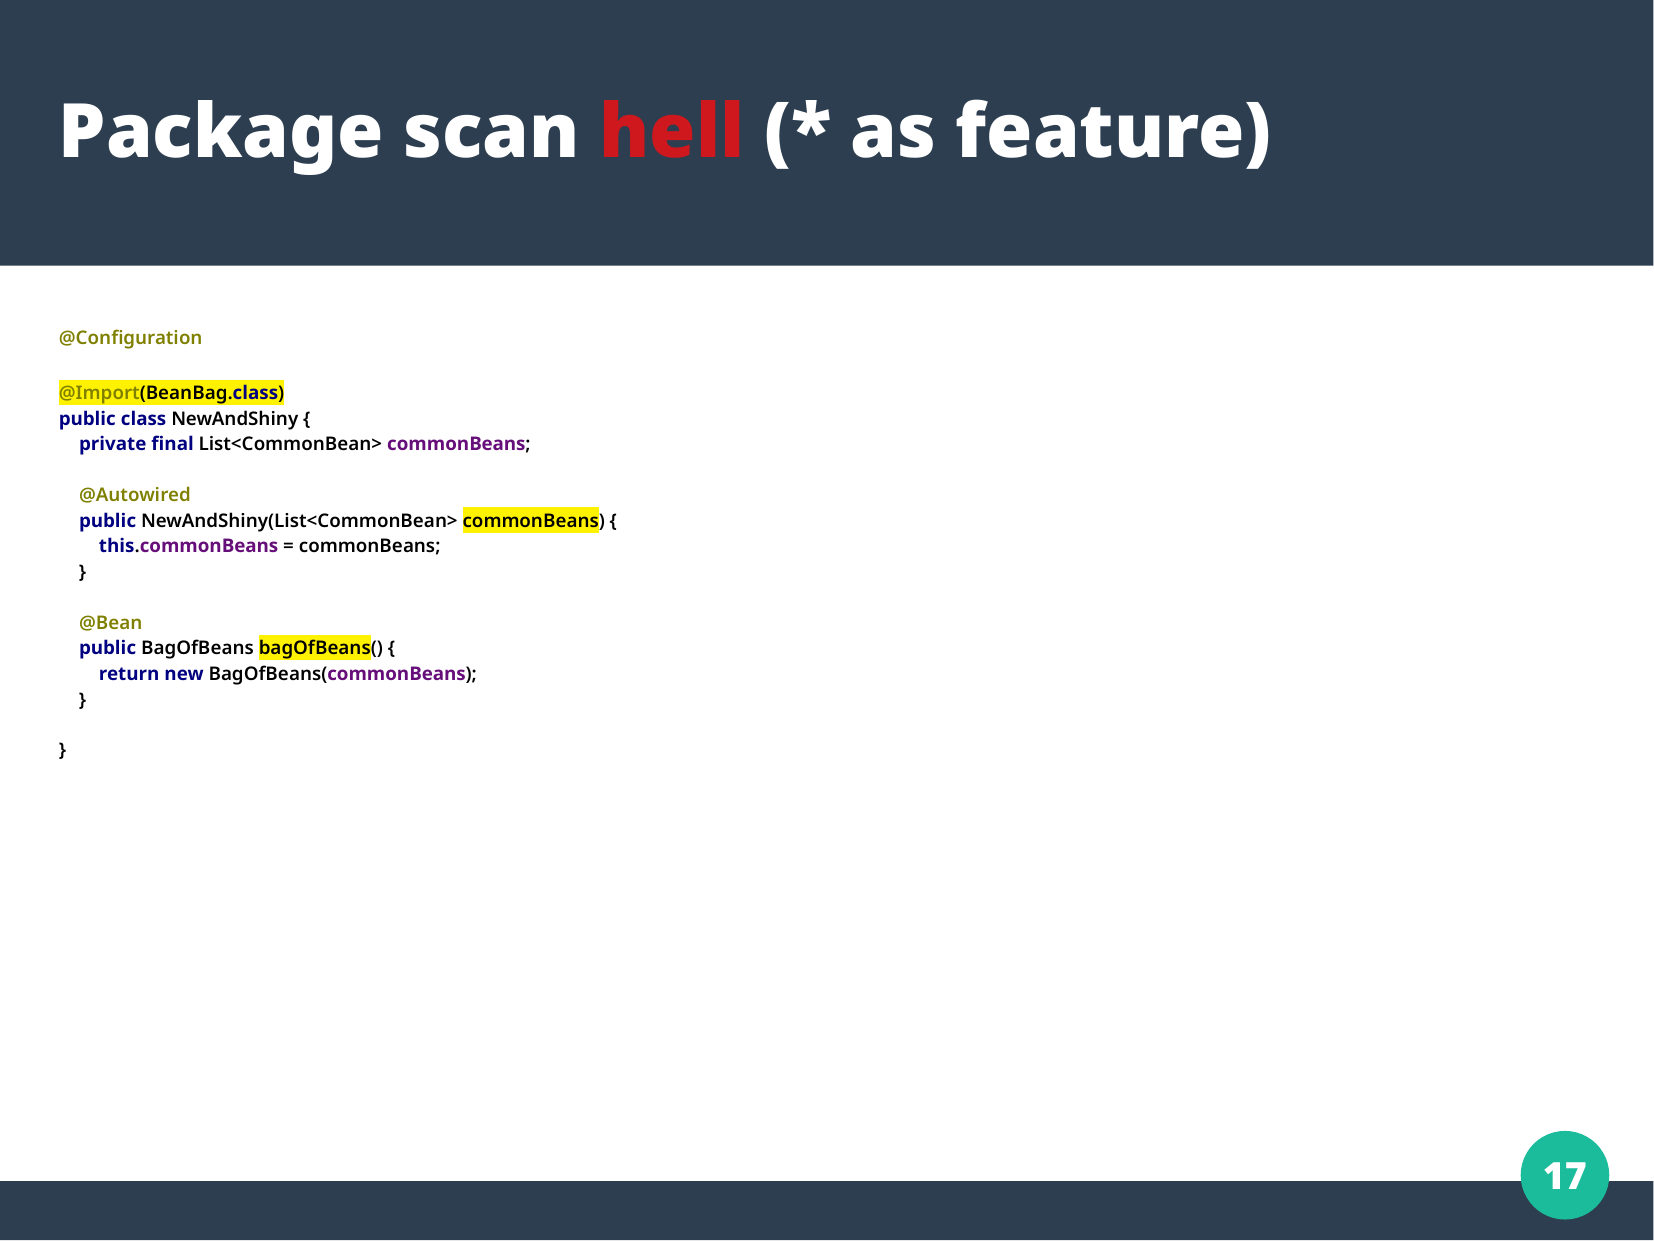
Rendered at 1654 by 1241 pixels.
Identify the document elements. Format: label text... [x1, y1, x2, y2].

text_box [472, 141, 1146, 204]
title Package scan hell (* as feature) [59, 49, 1595, 207]
list @Configuration @Import(BeanBag.class) public class NewAndShiny { private final List<CommonBean> commonBeans; @Autowired public NewAndShiny(List<CommonBean> commonBeans) { this.commonBeans = commonBeans; } @Bean public BagOfBeans bagOfBeans() { return new BagOfBeans(commonBeans); } } [59, 324, 1595, 1152]
